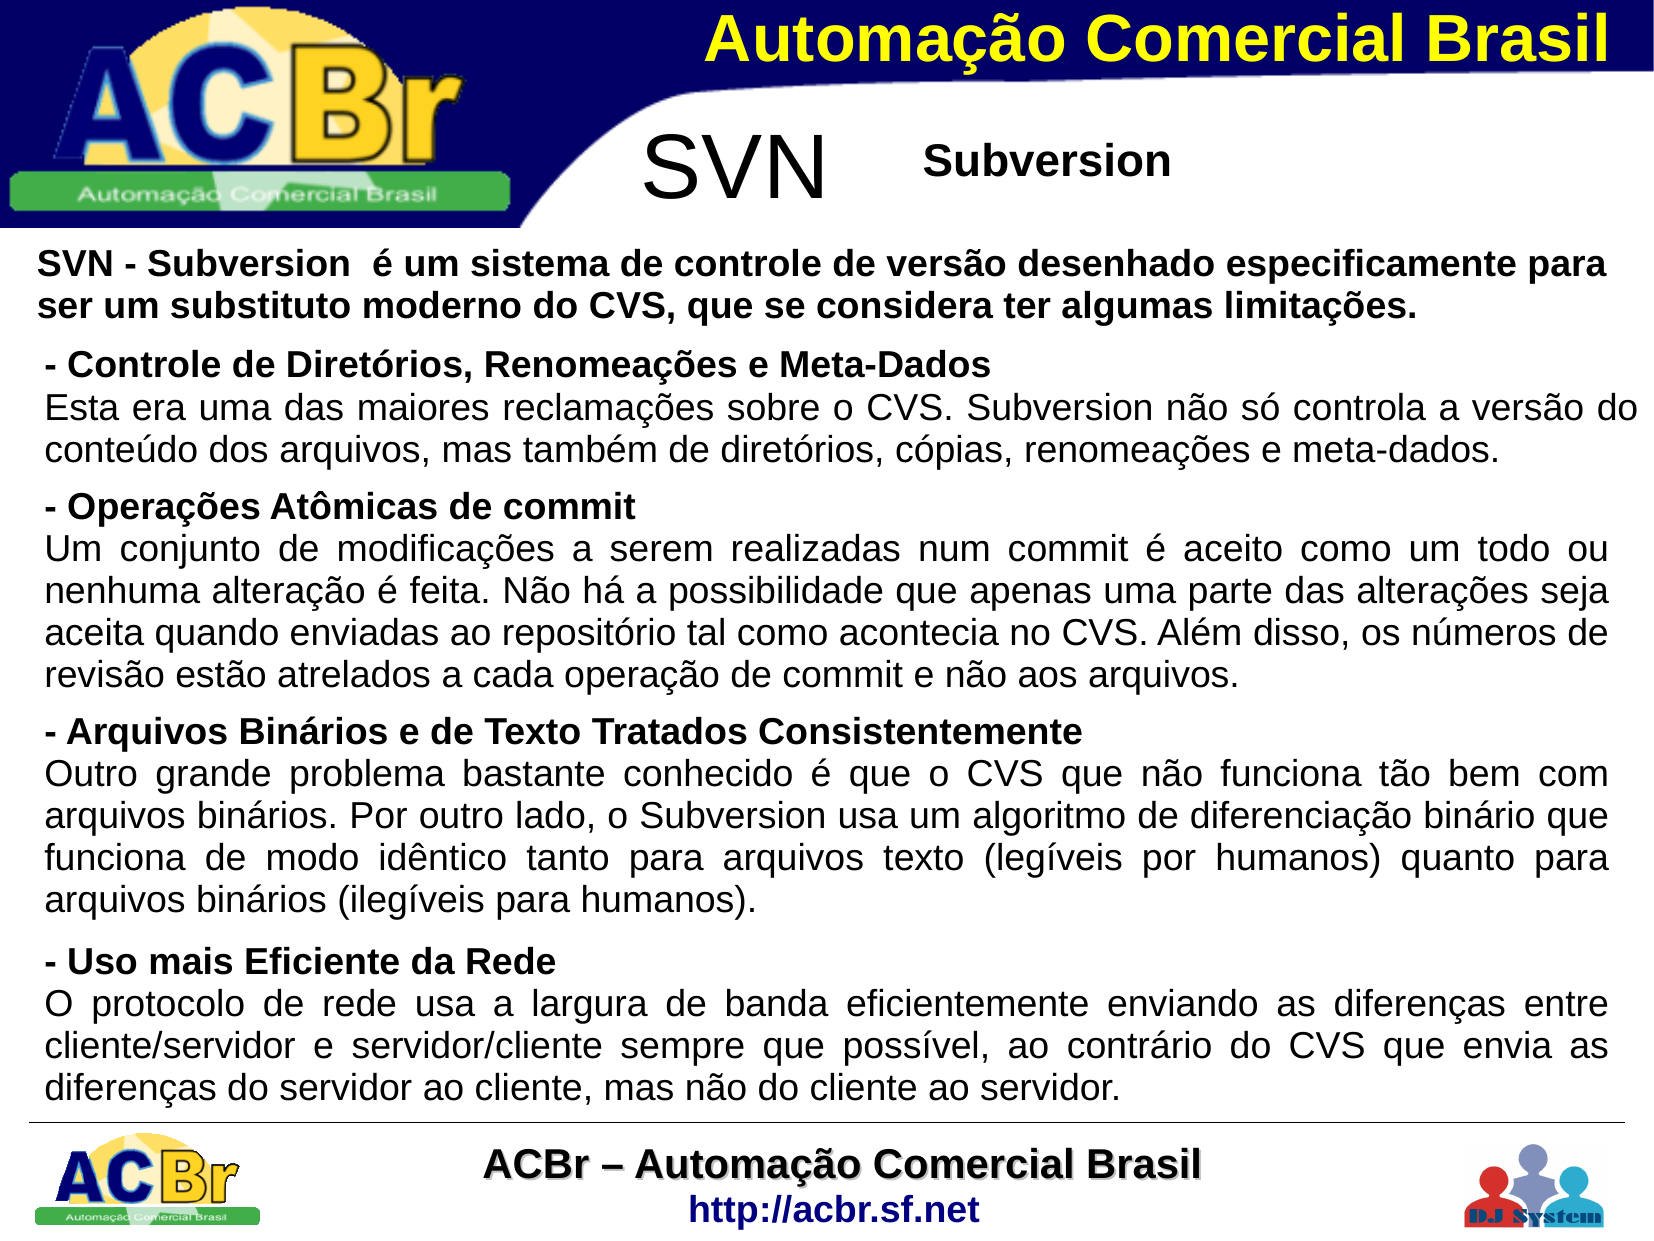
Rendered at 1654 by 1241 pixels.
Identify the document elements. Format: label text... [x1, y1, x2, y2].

text_box Subversion [907, 127, 1188, 195]
picture [33, 1160, 261, 1228]
picture [0, 0, 1654, 228]
text_box - Uso mais Eficiente da Rede O protocolo de rede usa a largura de banda eficientemente enviando as diferenças entre cliente/servidor e servidor/cliente sempre que possível, ao contrário do CVS que envia as diferenças do servidor ao cliente, mas não do cliente ao servidor. [29, 933, 1625, 1160]
text_box - Operações Atômicas de commit Um conjunto de modificações a serem realizadas num commit é aceito como um todo ou nenhuma alteração é feita. Não há a possibilidade que apenas uma parte das alterações seja aceita quando enviadas ao repositório tal como acontecia no CVS. Além disso, os números de revisão estão atrelados a cada operação de commit e não aos arquivos. [29, 478, 1625, 702]
text_box SVN - Subversion é um sistema de controle de versão desenhado especificamente para ser um substituto moderno do CVS, que se considera ter algumas limitações. [22, 235, 1625, 343]
text_box - Arquivos Binários e de Texto Tratados Consistentemente Outro grande problema bastante conhecido é que o CVS que não funciona tão bem com arquivos binários. Por outro lado, o Subversion usa um algoritmo de diferenciação binário que funciona de modo idêntico tanto para arquivos texto (legíveis por humanos) quanto para arquivos binários (ilegíveis para humanos). [29, 702, 1625, 929]
title SVN [631, 115, 839, 218]
text_box - Controle de Diretórios, Renomeações e Meta-Dados Esta era uma das maiores reclamações sobre o CVS. Subversion não só controla a versão do conteúdo dos arquivos, mas também de diretórios, cópias, renomeações e meta-dados. [29, 336, 1654, 479]
picture [1463, 1160, 1607, 1229]
